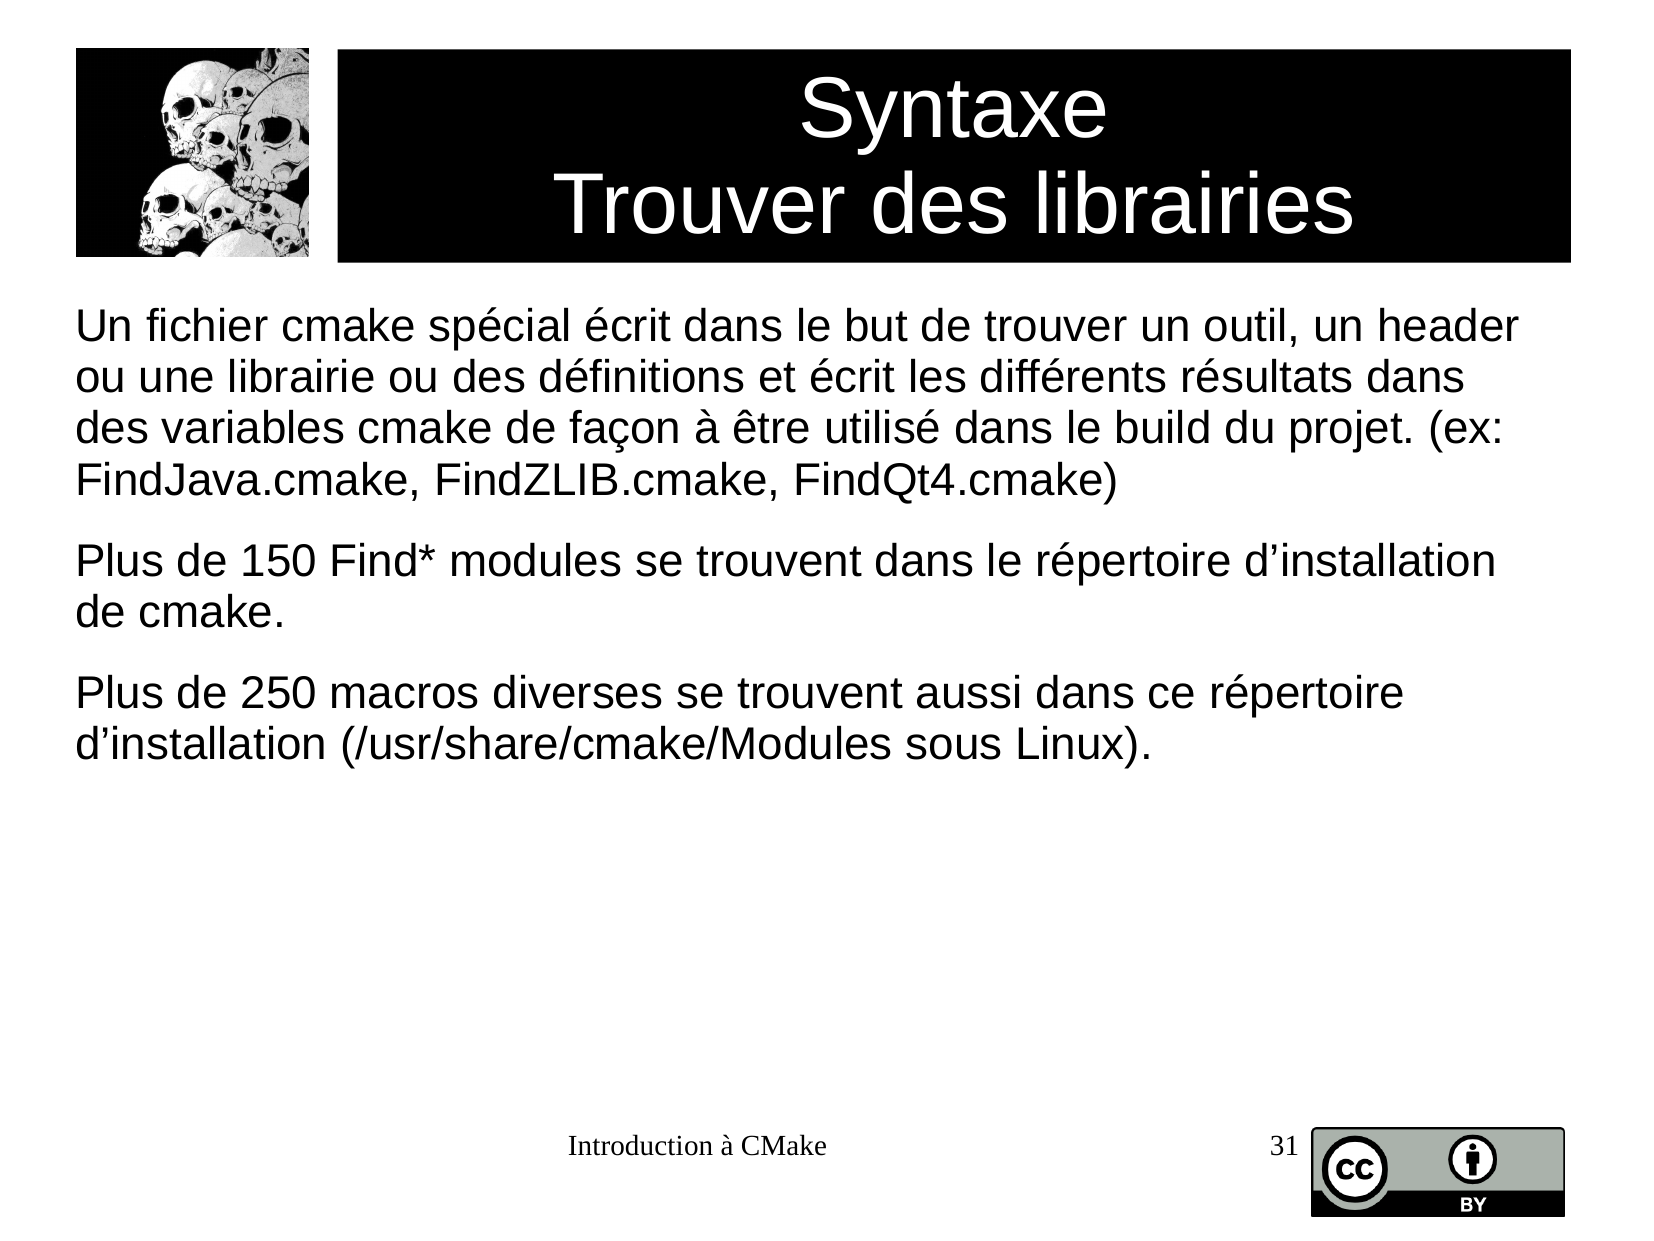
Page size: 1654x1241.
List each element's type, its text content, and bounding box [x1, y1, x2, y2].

picture [1311, 1127, 1565, 1217]
picture [76, 48, 309, 257]
title Syntaxe Trouver des librairies [337, 49, 1571, 263]
list Un fichier cmake spécial écrit dans le but de trouver un outil, un header ou une librairie ou des définitions et écrit les différents résultats dans des variables cmake de façon à être utilisé dans le build du projet. (ex: FindJava.cmake, FindZLIB.cmake, FindQt4.cmake) Plus de 150 Find* modules se trouvent dans le répertoire d’installation de cmake. Plus de 250 macros diverses se trouvent aussi dans ce répertoire d’installation (/usr/share/cmake/Modules sous Linux). [75, 300, 1538, 931]
